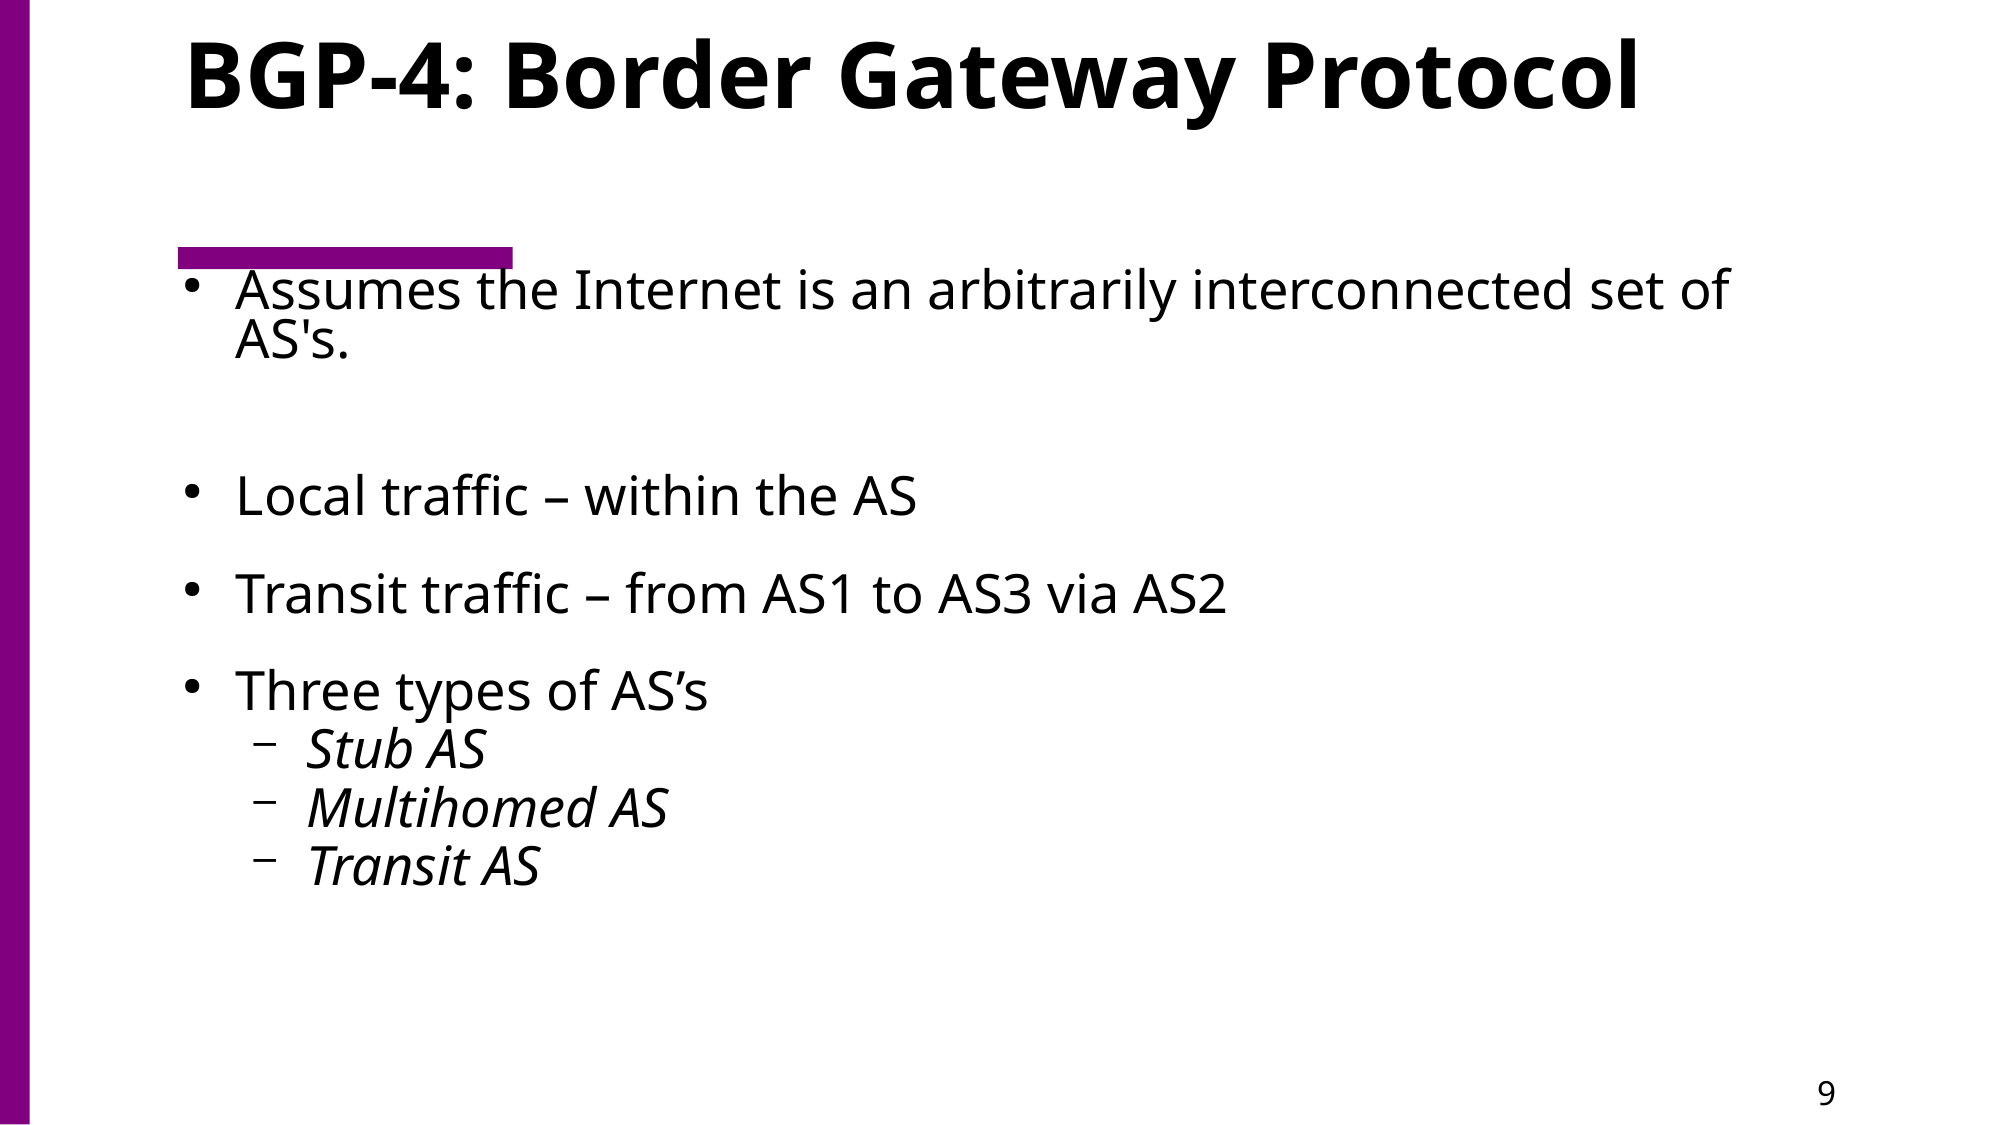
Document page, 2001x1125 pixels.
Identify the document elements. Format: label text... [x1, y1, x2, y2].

title BGP-4: Border Gateway Protocol [133, 0, 1946, 135]
list Assumes the Internet is an arbitrarily interconnected set of AS's. Local traffic – within the AS Transit traffic – from AS1 to AS3 via AS2 Three types of AS’s Stub AS Multihomed AS Transit AS [150, 148, 1851, 1024]
